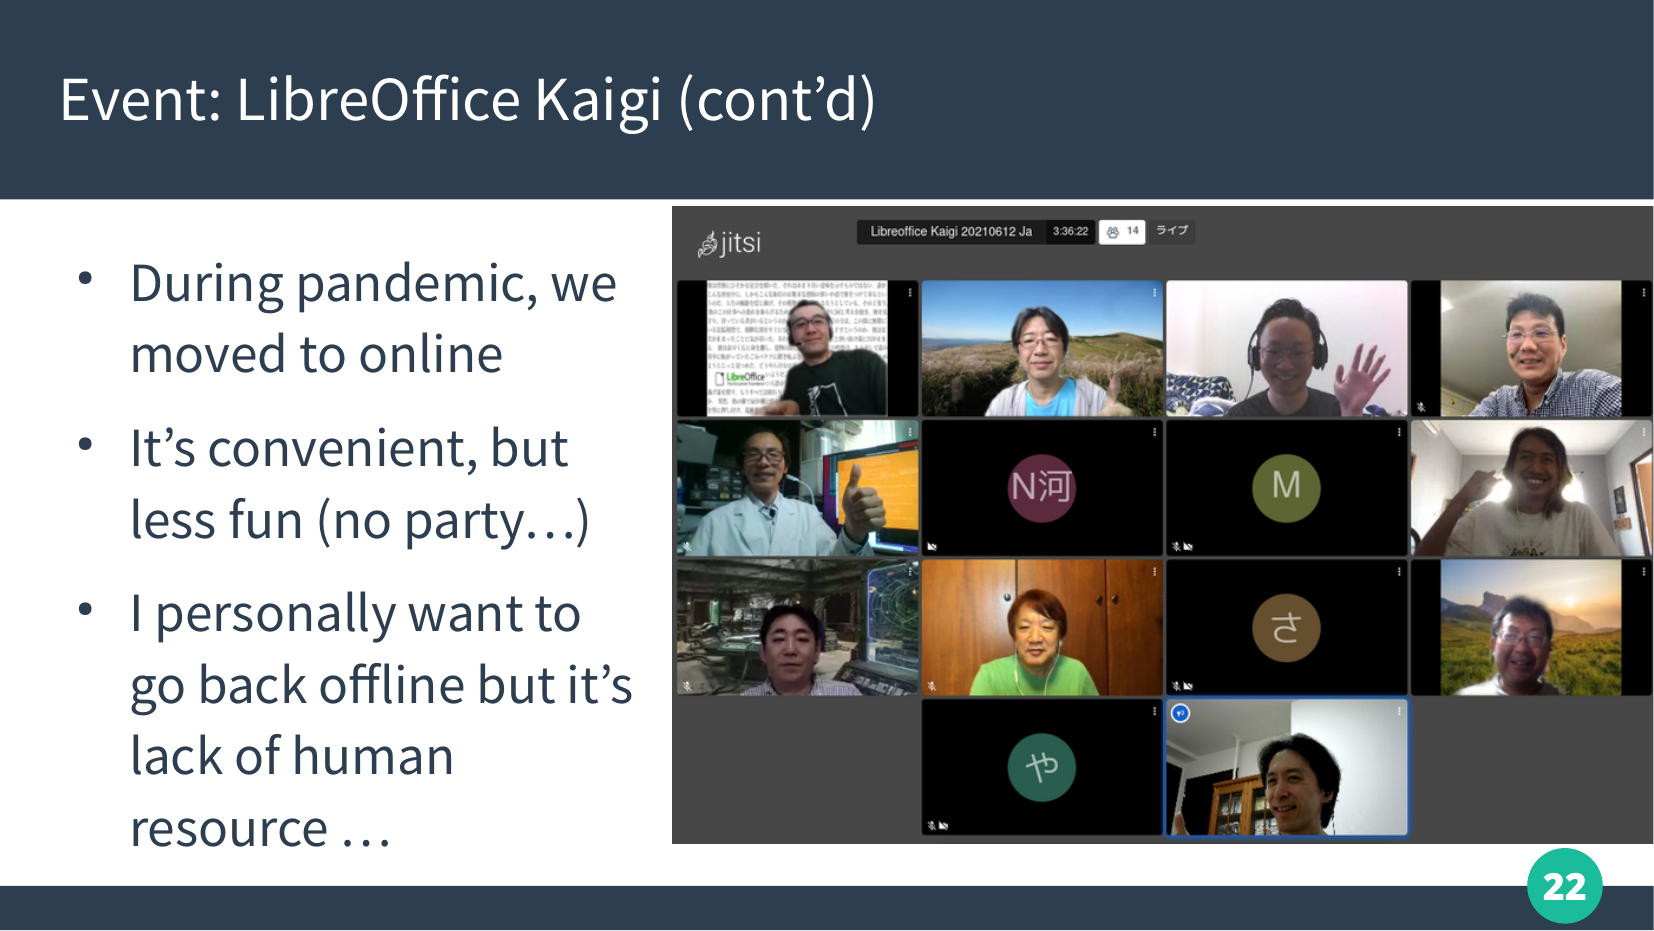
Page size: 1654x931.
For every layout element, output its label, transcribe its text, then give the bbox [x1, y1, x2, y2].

picture [672, 206, 1654, 844]
list During pandemic, we moved to online It’s convenient, but less fun (no party…) I personally want to go back offline but it’s lack of human resource … [59, 243, 650, 864]
title Event: LibreOffice Kaigi (cont’d) [59, 37, 1595, 155]
